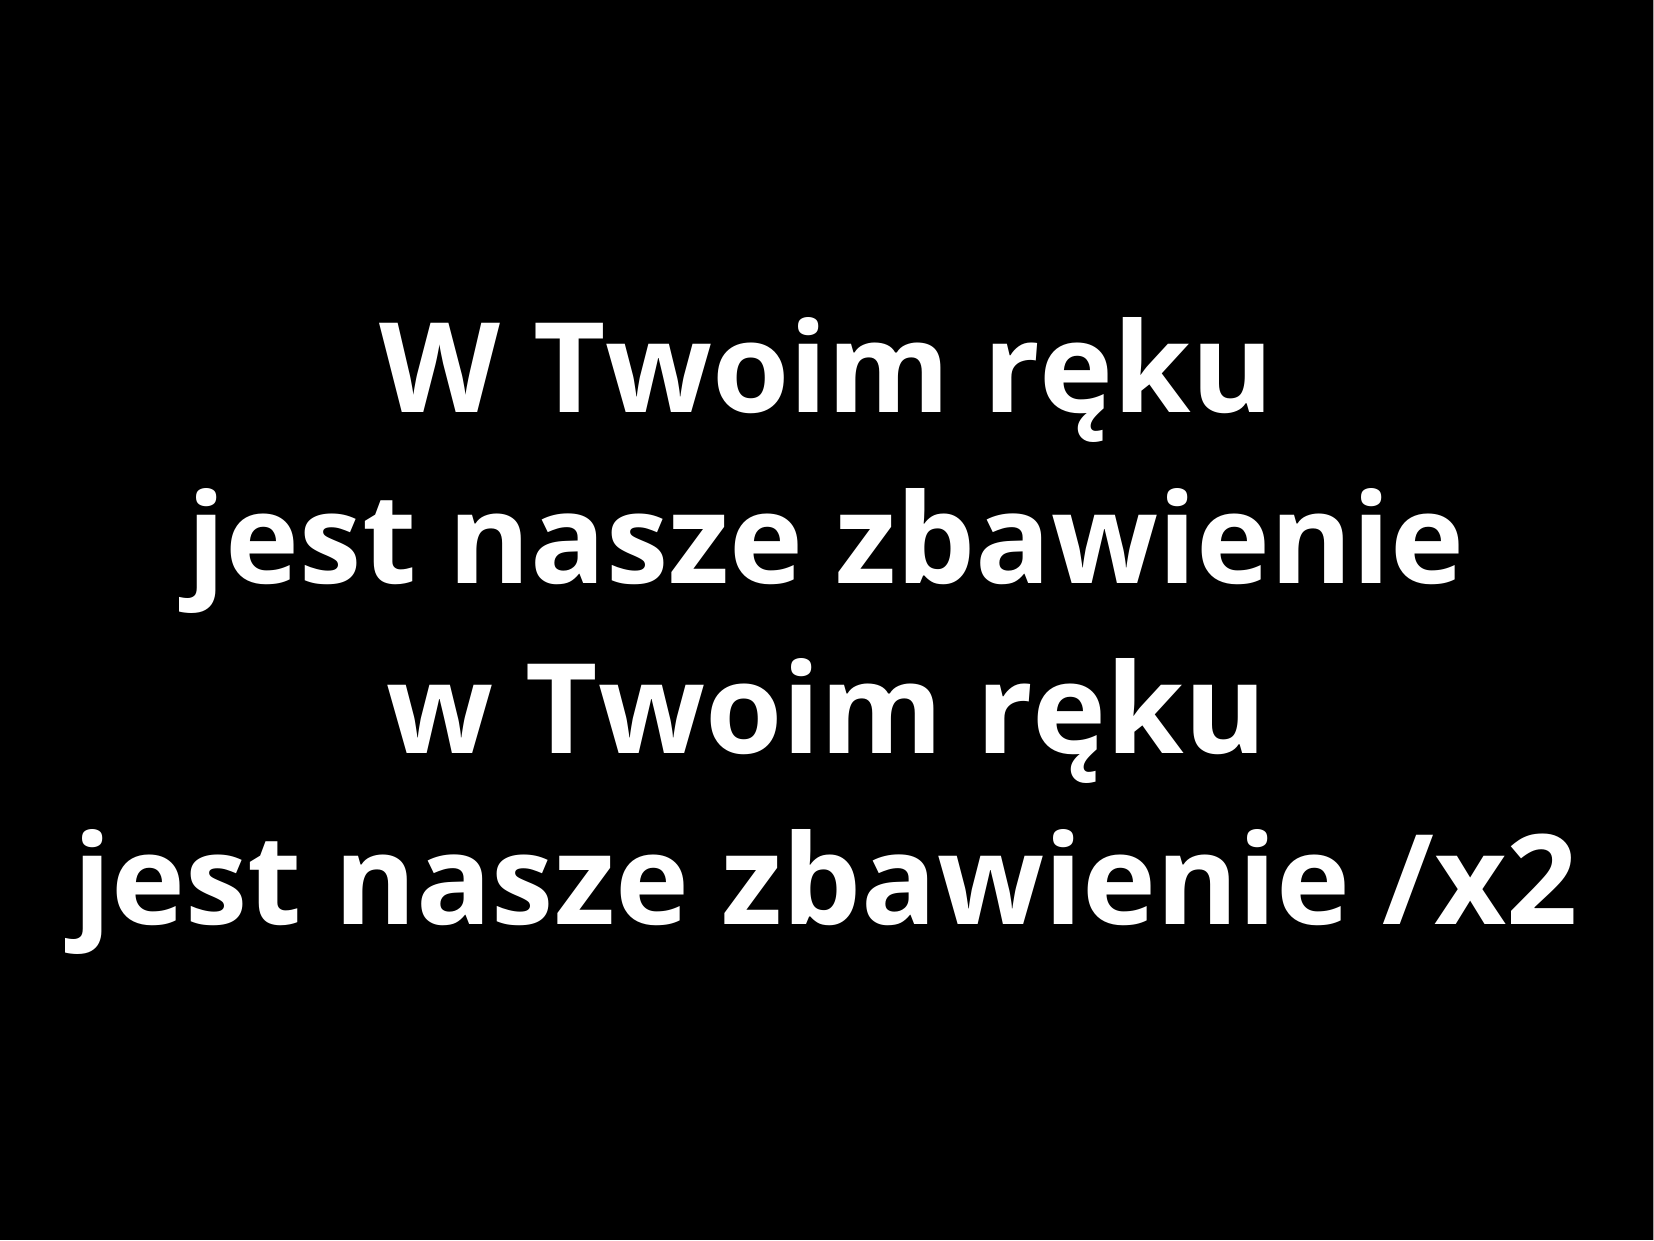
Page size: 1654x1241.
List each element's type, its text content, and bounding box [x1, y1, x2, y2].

title W Twoim ręku jest nasze zbawienie w Twoim ręku jest nasze zbawienie /x2 [0, 0, 1654, 1241]
